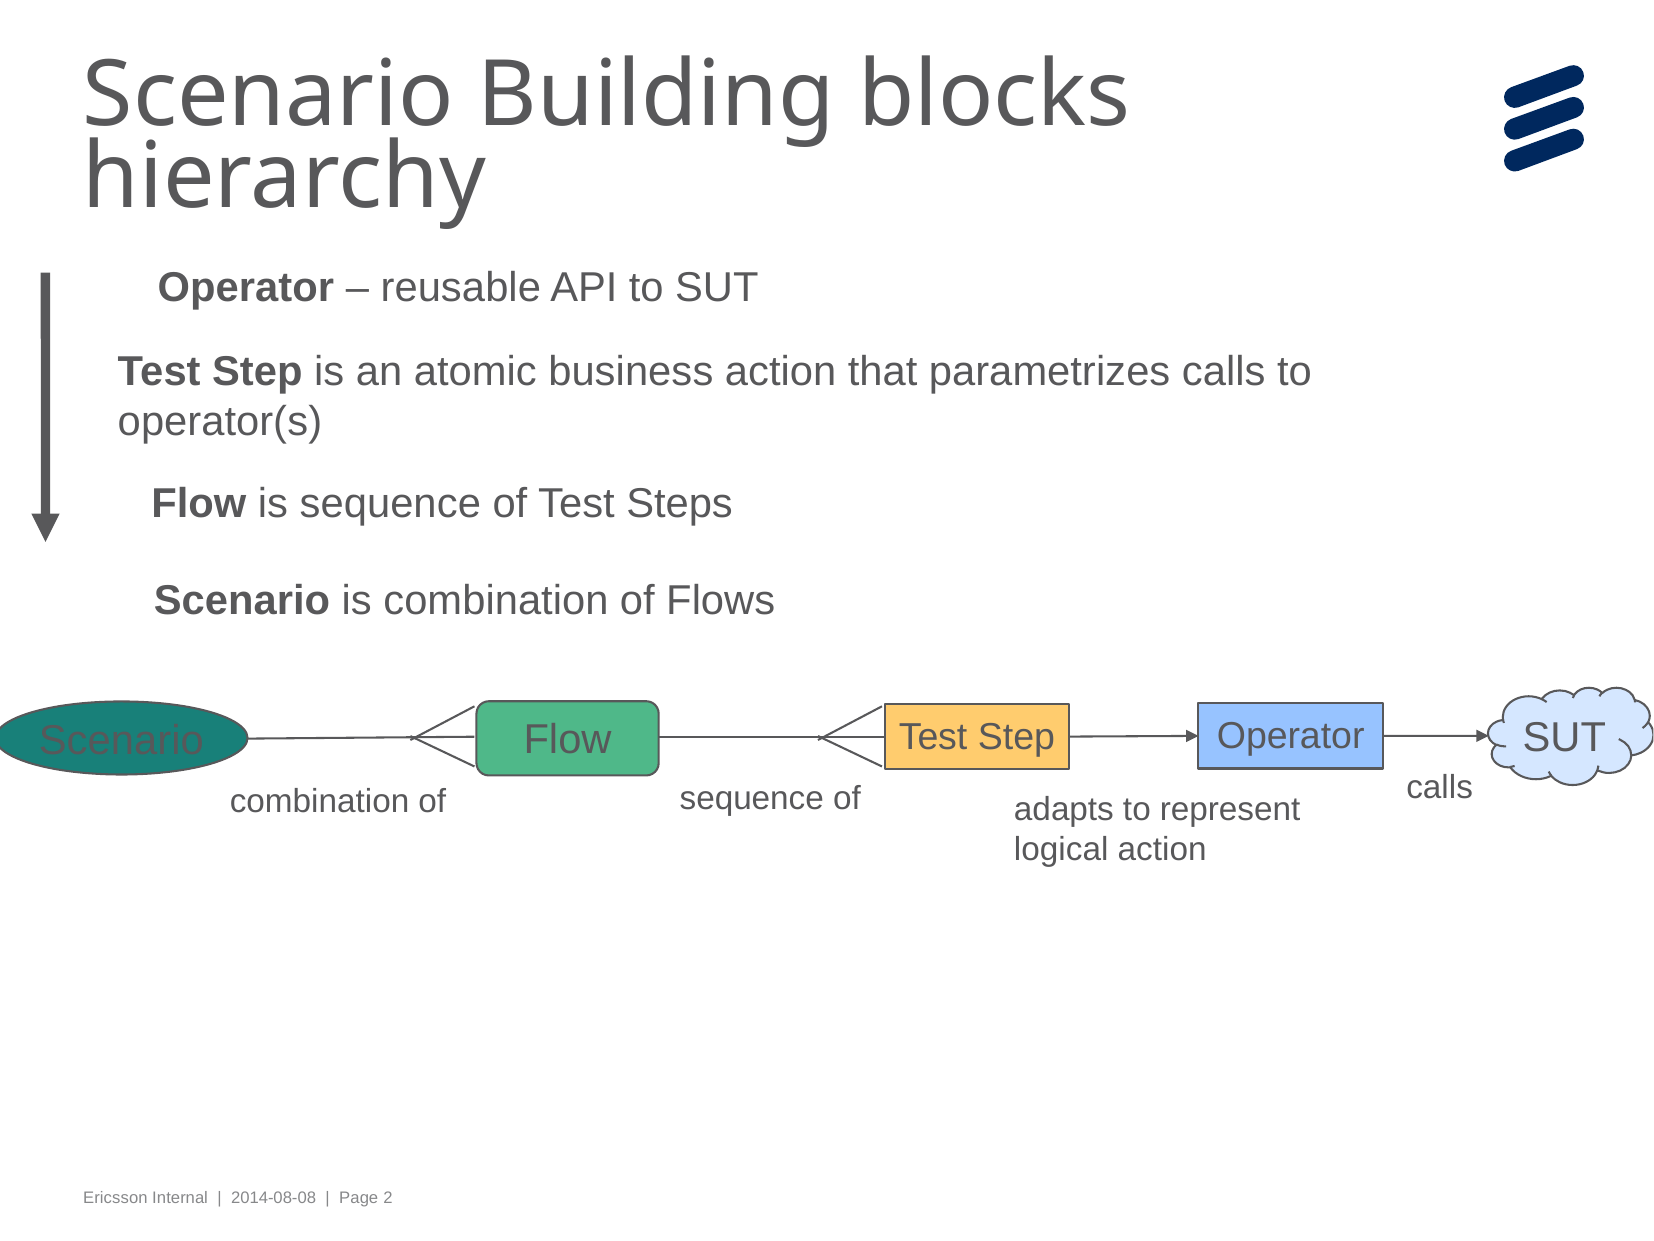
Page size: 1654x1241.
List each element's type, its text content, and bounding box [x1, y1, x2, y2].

text_box Operator [1198, 703, 1383, 769]
text_box calls [1391, 758, 1489, 813]
text_box Scenario [0, 701, 248, 775]
text_box adapts to represent logical action [999, 779, 1316, 875]
text_box Scenario is combination of Flows [139, 565, 803, 631]
title Scenario Building blocks hierarchy [71, 43, 1427, 240]
text_box combination of [215, 771, 462, 827]
text_box Operator – reusable API to SUT [143, 251, 774, 317]
text_box Test Step [884, 704, 1070, 770]
text_box SUT [1487, 687, 1654, 786]
text_box Flow [476, 701, 659, 776]
text_box Flow is sequence of Test Steps [136, 468, 748, 534]
text_box sequence of [664, 768, 877, 824]
text_box Test Step is an atomic business action that parametrizes calls to operator(s) [102, 336, 1478, 452]
